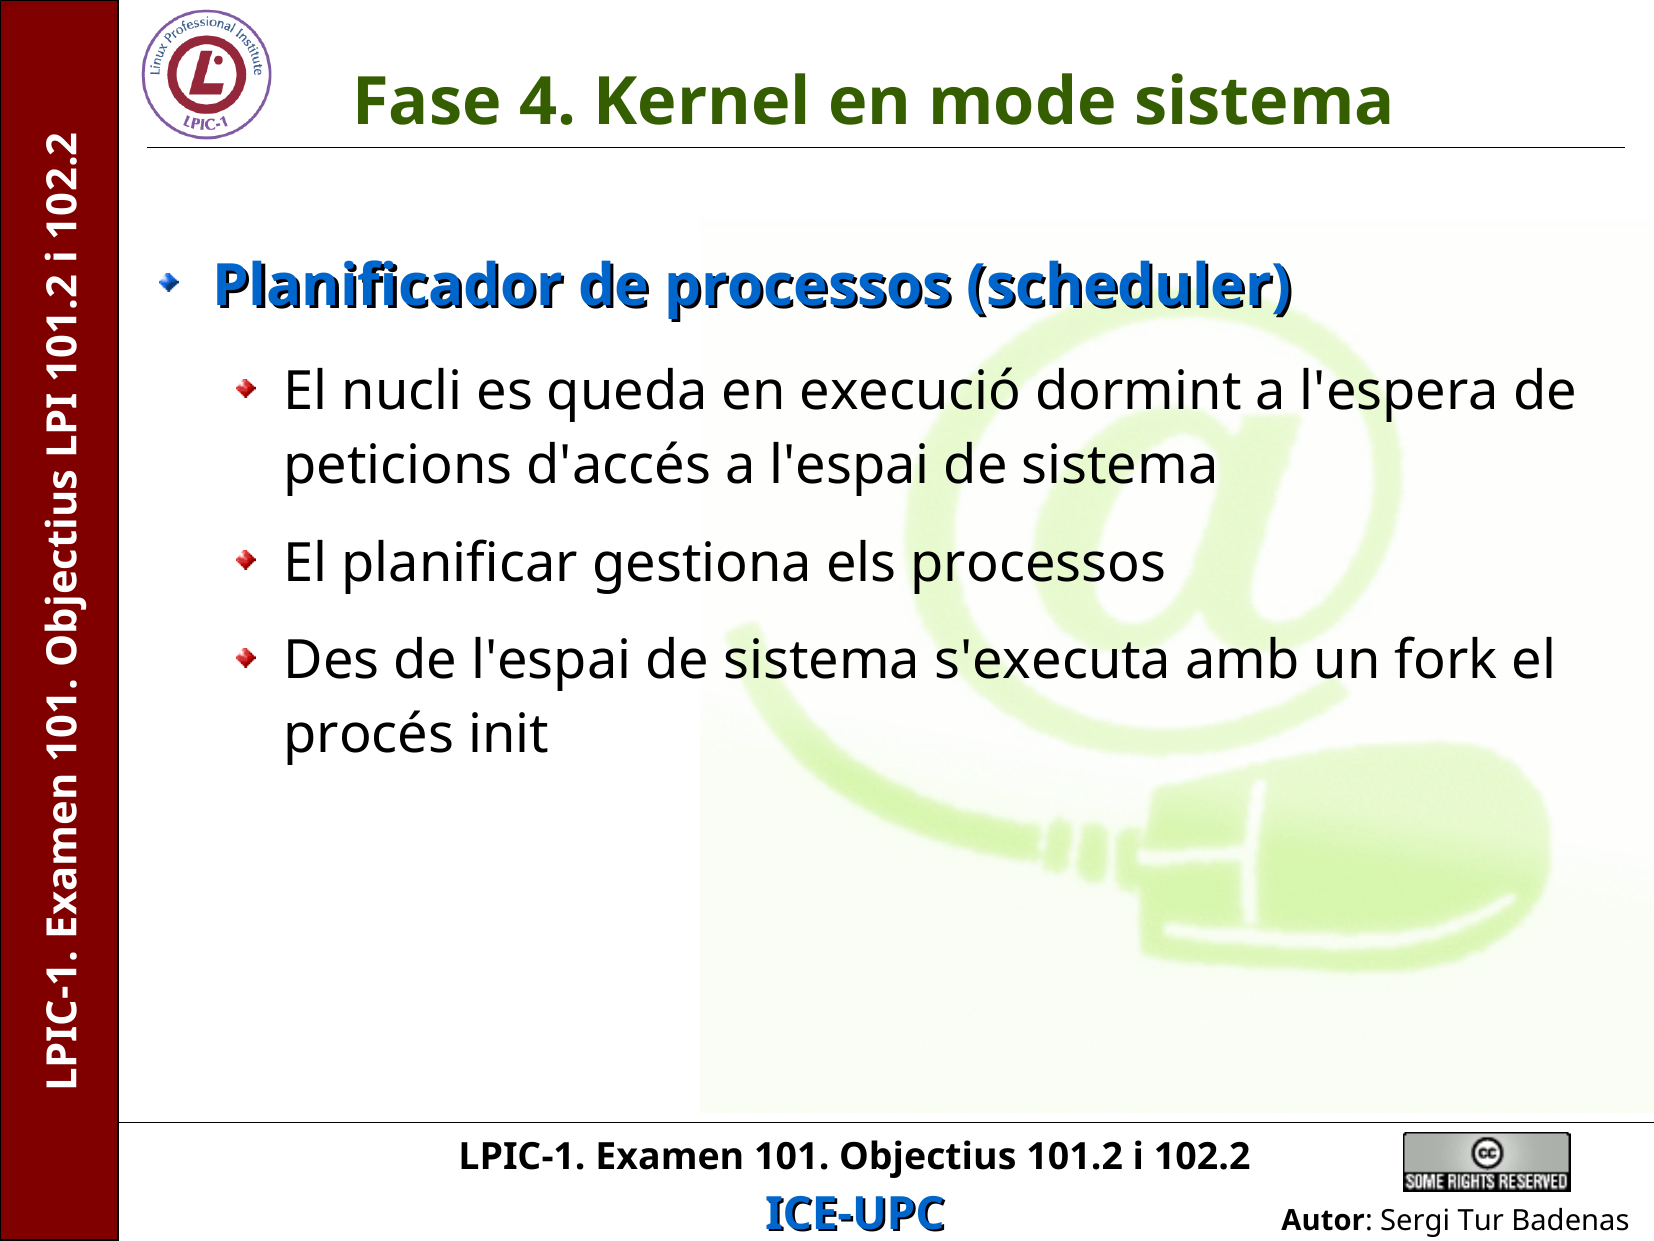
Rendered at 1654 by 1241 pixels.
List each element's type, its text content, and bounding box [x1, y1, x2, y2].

list Planificador de processos (scheduler) El nucli es queda en execució dormint a l'espera de peticions d'accés a l'espai de sistema El planificar gestiona els processos Des de l'espai de sistema s'executa amb un fork el procés init [141, 242, 1630, 1078]
picture [1403, 1132, 1571, 1192]
picture [135, 5, 277, 55]
picture [700, 217, 1654, 1113]
title Fase 4. Kernel en mode sistema [129, 55, 1619, 142]
